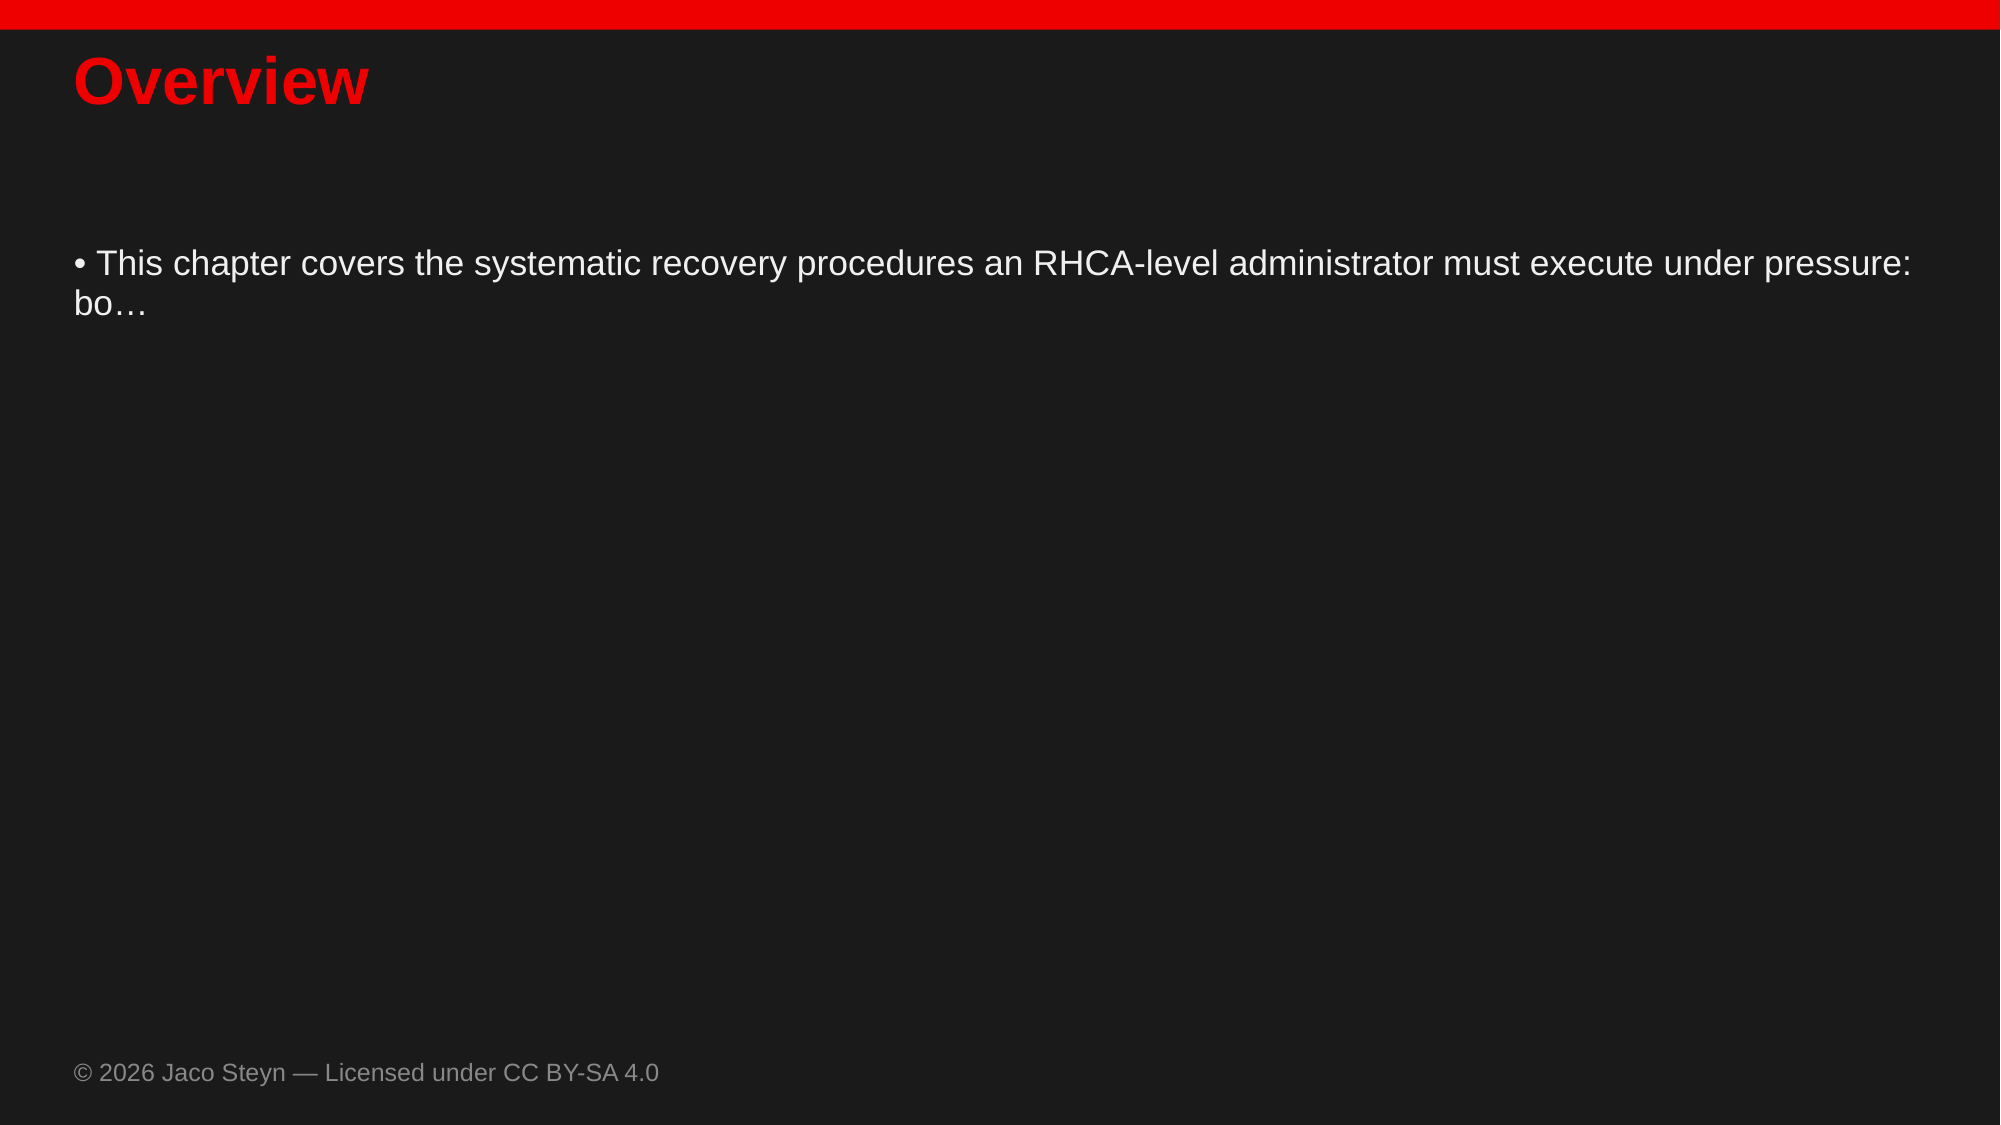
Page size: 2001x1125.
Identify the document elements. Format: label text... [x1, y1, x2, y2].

text_box • This chapter covers the systematic recovery procedures an RHCA-level administrator must execute under pressure: bo… [59, 236, 1942, 1037]
text_box [0, 0, 2001, 30]
text_box © 2026 Jaco Steyn — Licensed under CC BY-SA 4.0 [59, 1051, 1942, 1093]
text_box Overview [59, 36, 1942, 208]
